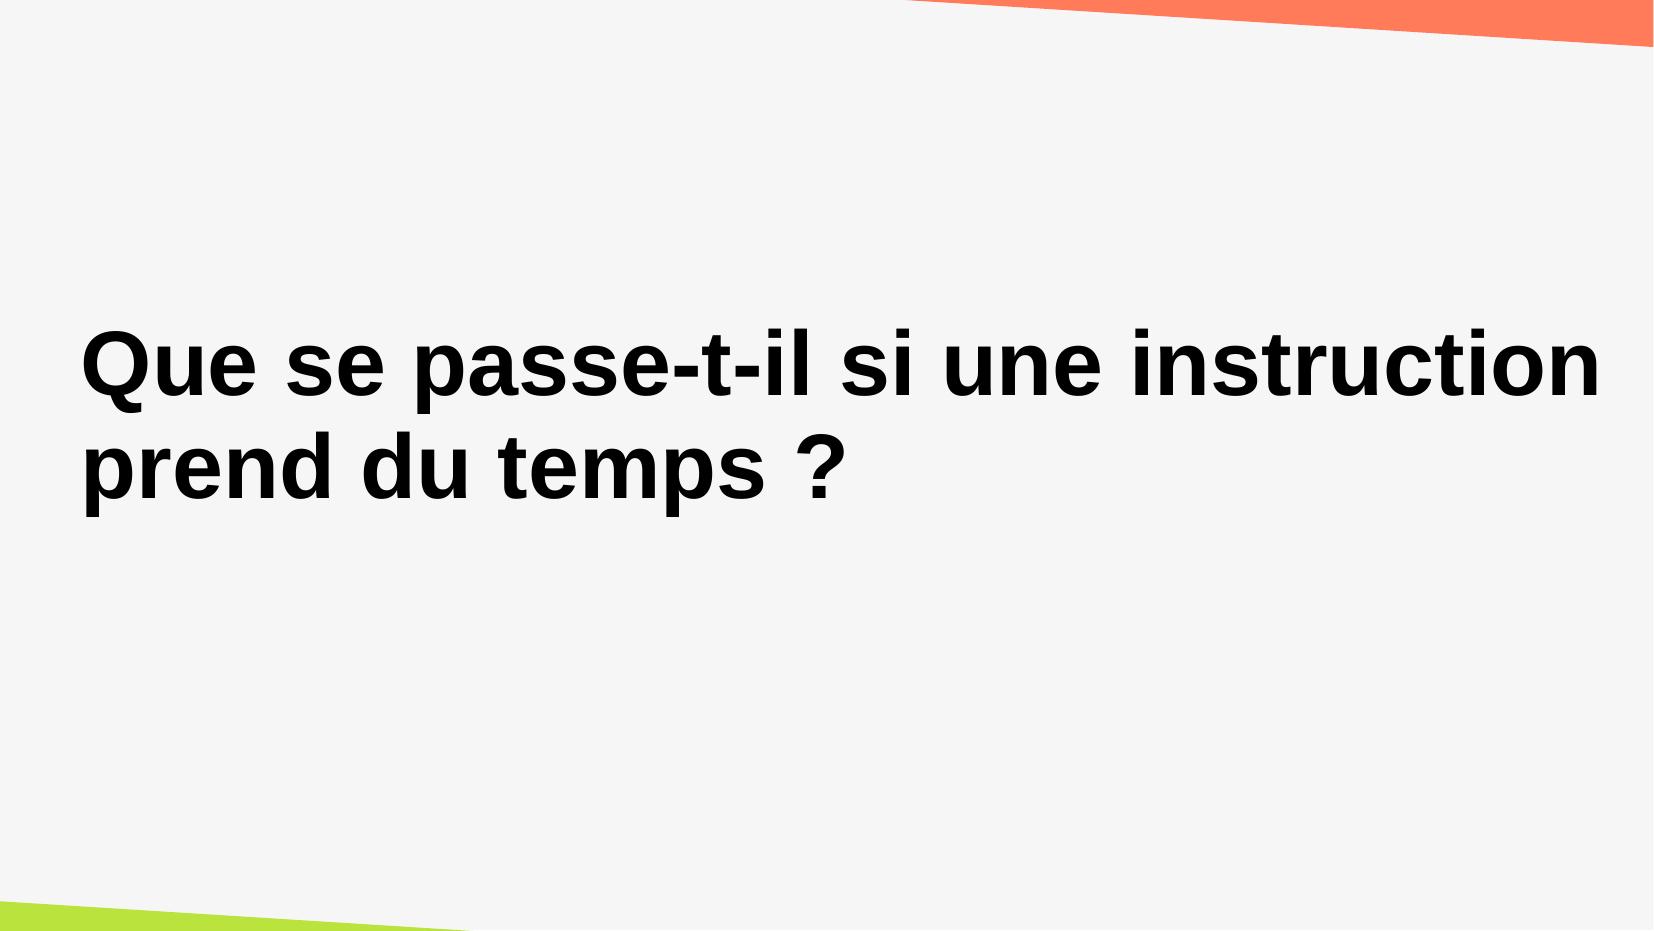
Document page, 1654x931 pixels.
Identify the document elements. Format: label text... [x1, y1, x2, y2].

text_box [904, 0, 1654, 48]
list Que se passe-t-il si une instruction prend du temps ? [80, 312, 1620, 532]
text_box [0, 901, 474, 931]
